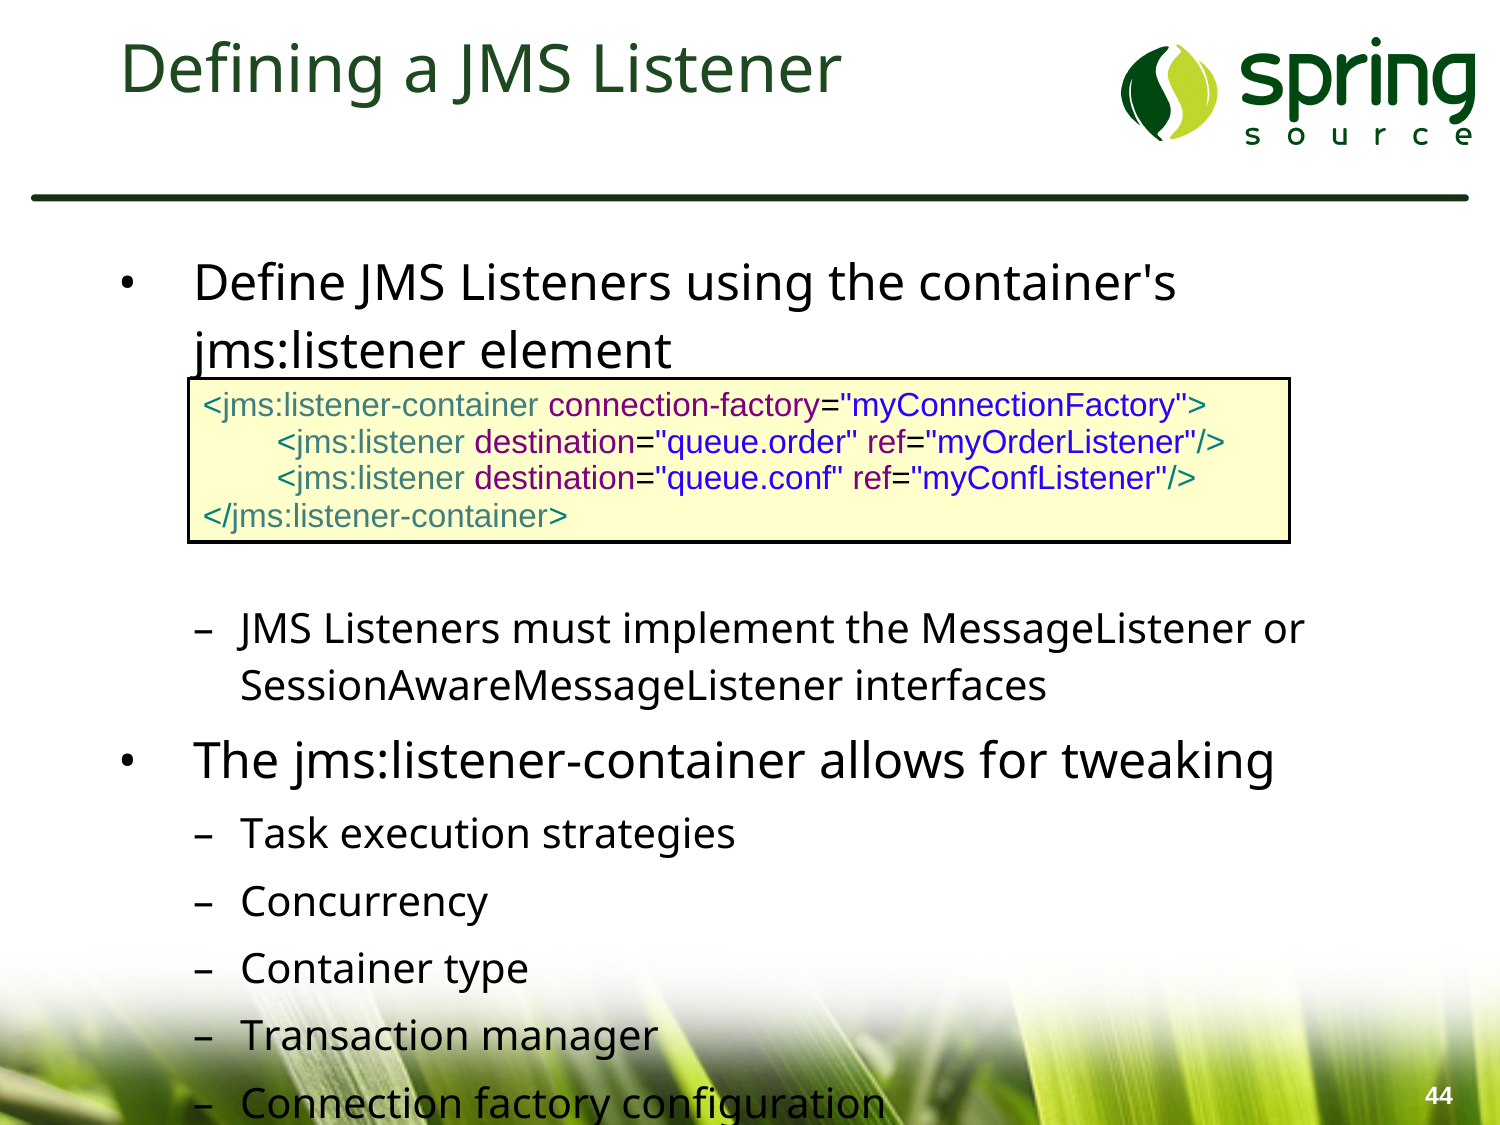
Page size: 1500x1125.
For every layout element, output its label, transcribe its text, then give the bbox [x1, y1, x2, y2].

picture [0, 944, 1500, 1125]
list Define JMS Listeners using the container's jms:listener element JMS Listeners must implement the MessageListener or SessionAwareMessageListener interfaces The jms:listener-container allows for tweaking Task execution strategies Concurrency Container type Transaction manager Connection factory configuration [103, 239, 1394, 1050]
picture [723, 1098, 735, 1115]
title Defining a JMS Listener [104, 14, 1137, 177]
picture [1137, 37, 1475, 145]
